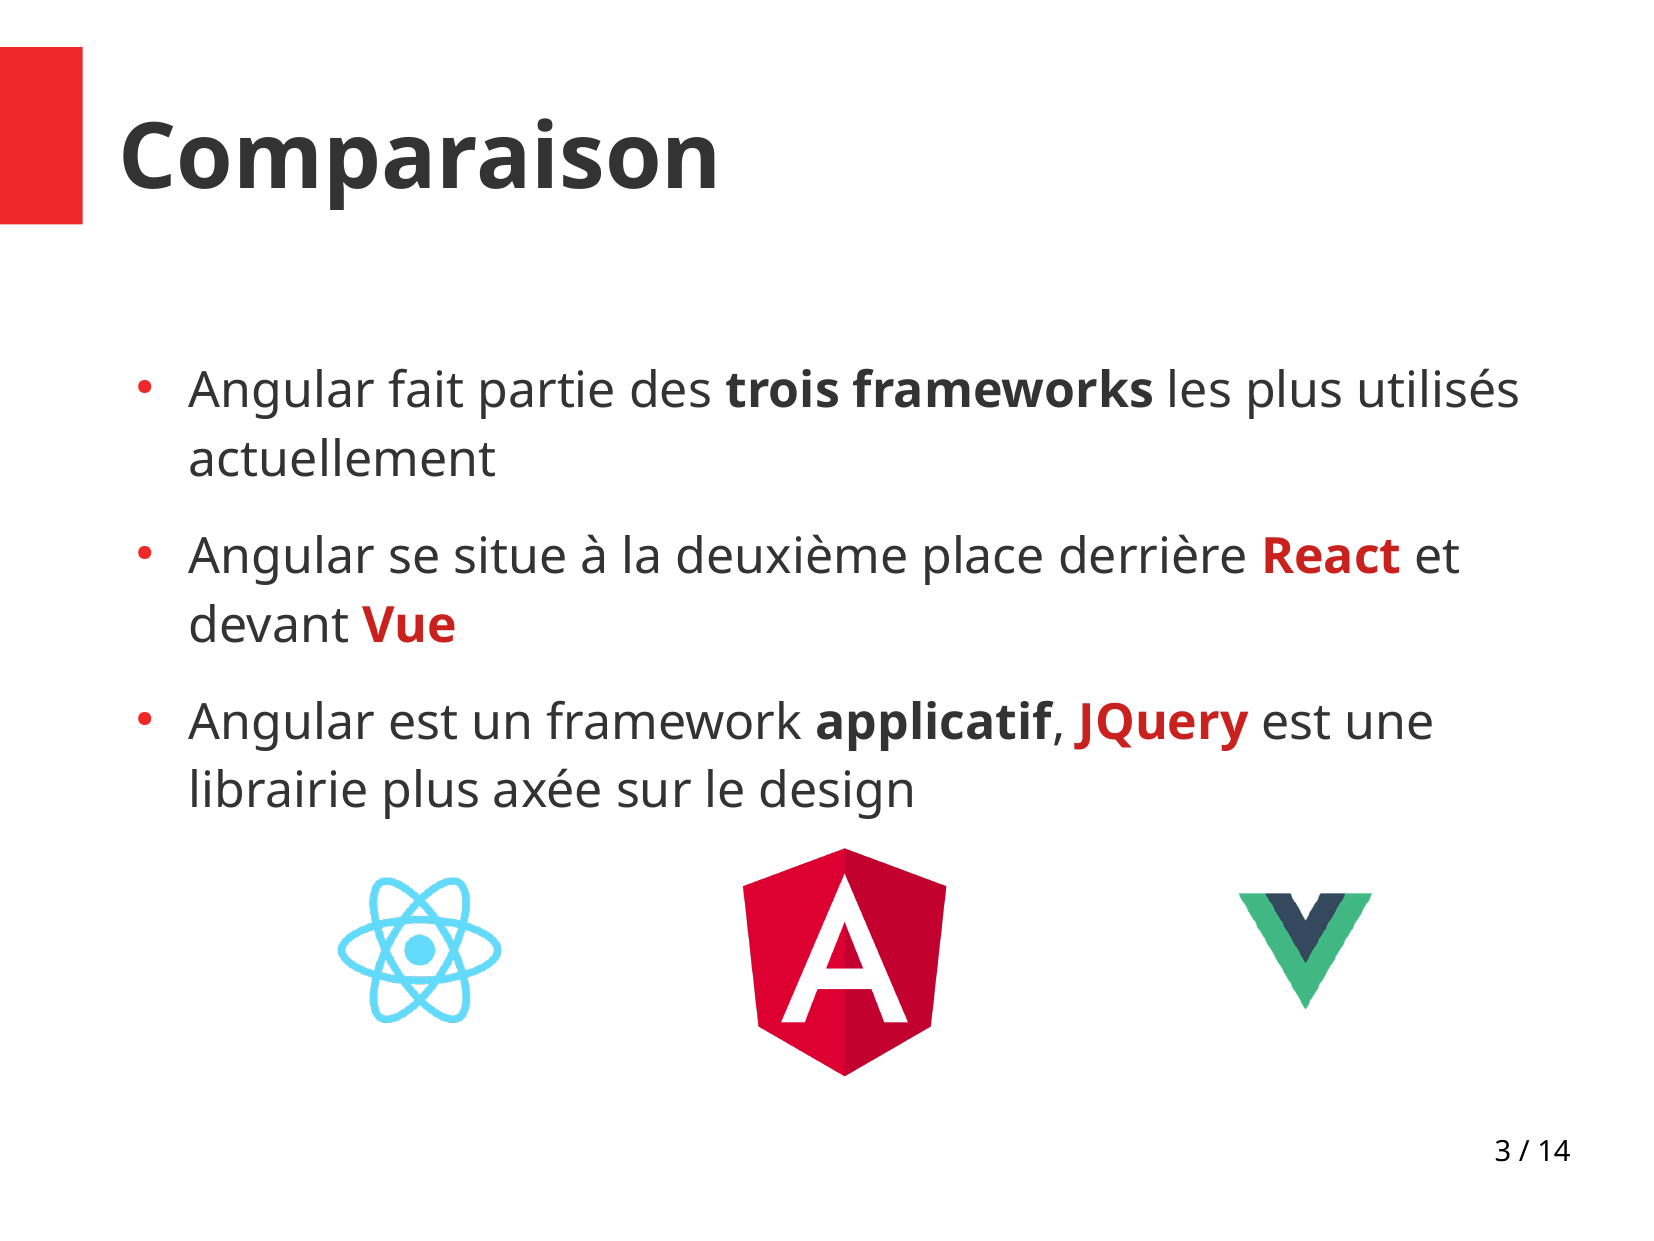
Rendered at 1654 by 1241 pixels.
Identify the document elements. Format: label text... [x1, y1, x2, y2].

picture [708, 814, 981, 1099]
picture [330, 862, 508, 1040]
picture [1204, 850, 1406, 1052]
title Comparaison [118, 49, 1571, 257]
list Angular fait partie des trois frameworks les plus utilisés actuellement Angular se situe à la deuxième place derrière React et devant Vue Angular est un framework applicatif, JQuery est une librairie plus axée sur le design [118, 354, 1536, 1074]
